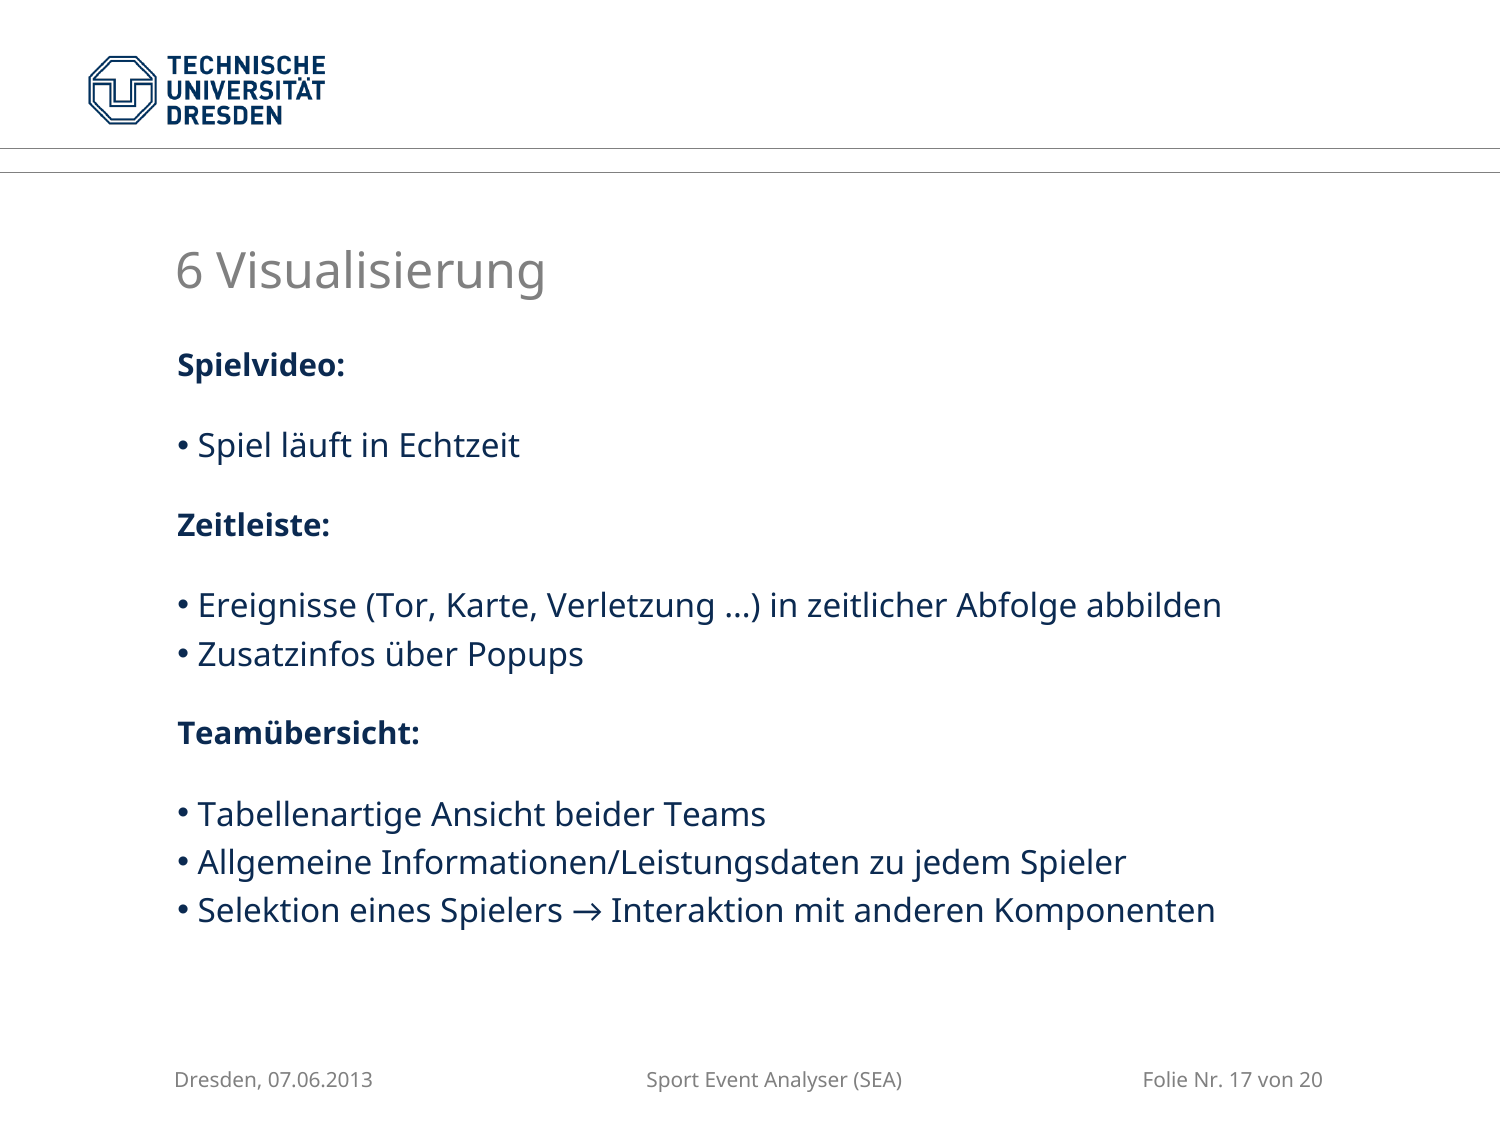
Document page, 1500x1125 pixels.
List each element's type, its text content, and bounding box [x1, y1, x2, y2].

text_box Spielvideo: Spiel läuft in Echtzeit Zeitleiste: Ereignisse (Tor, Karte, Verletzung …) in zeitlicher Abfolge abbilden Zusatzinfos über Popups Teamübersicht: Tabellenartige Ansicht beider Teams Allgemeine Informationen/Leistungsdaten zu jedem Spieler Selektion eines Spielers → Interaktion mit anderen Komponenten [162, 338, 1332, 1030]
text_box Dresden, 07.06.2013 [159, 1048, 510, 1109]
title 6 Visualisierung [160, 231, 1392, 307]
picture [88, 54, 325, 125]
